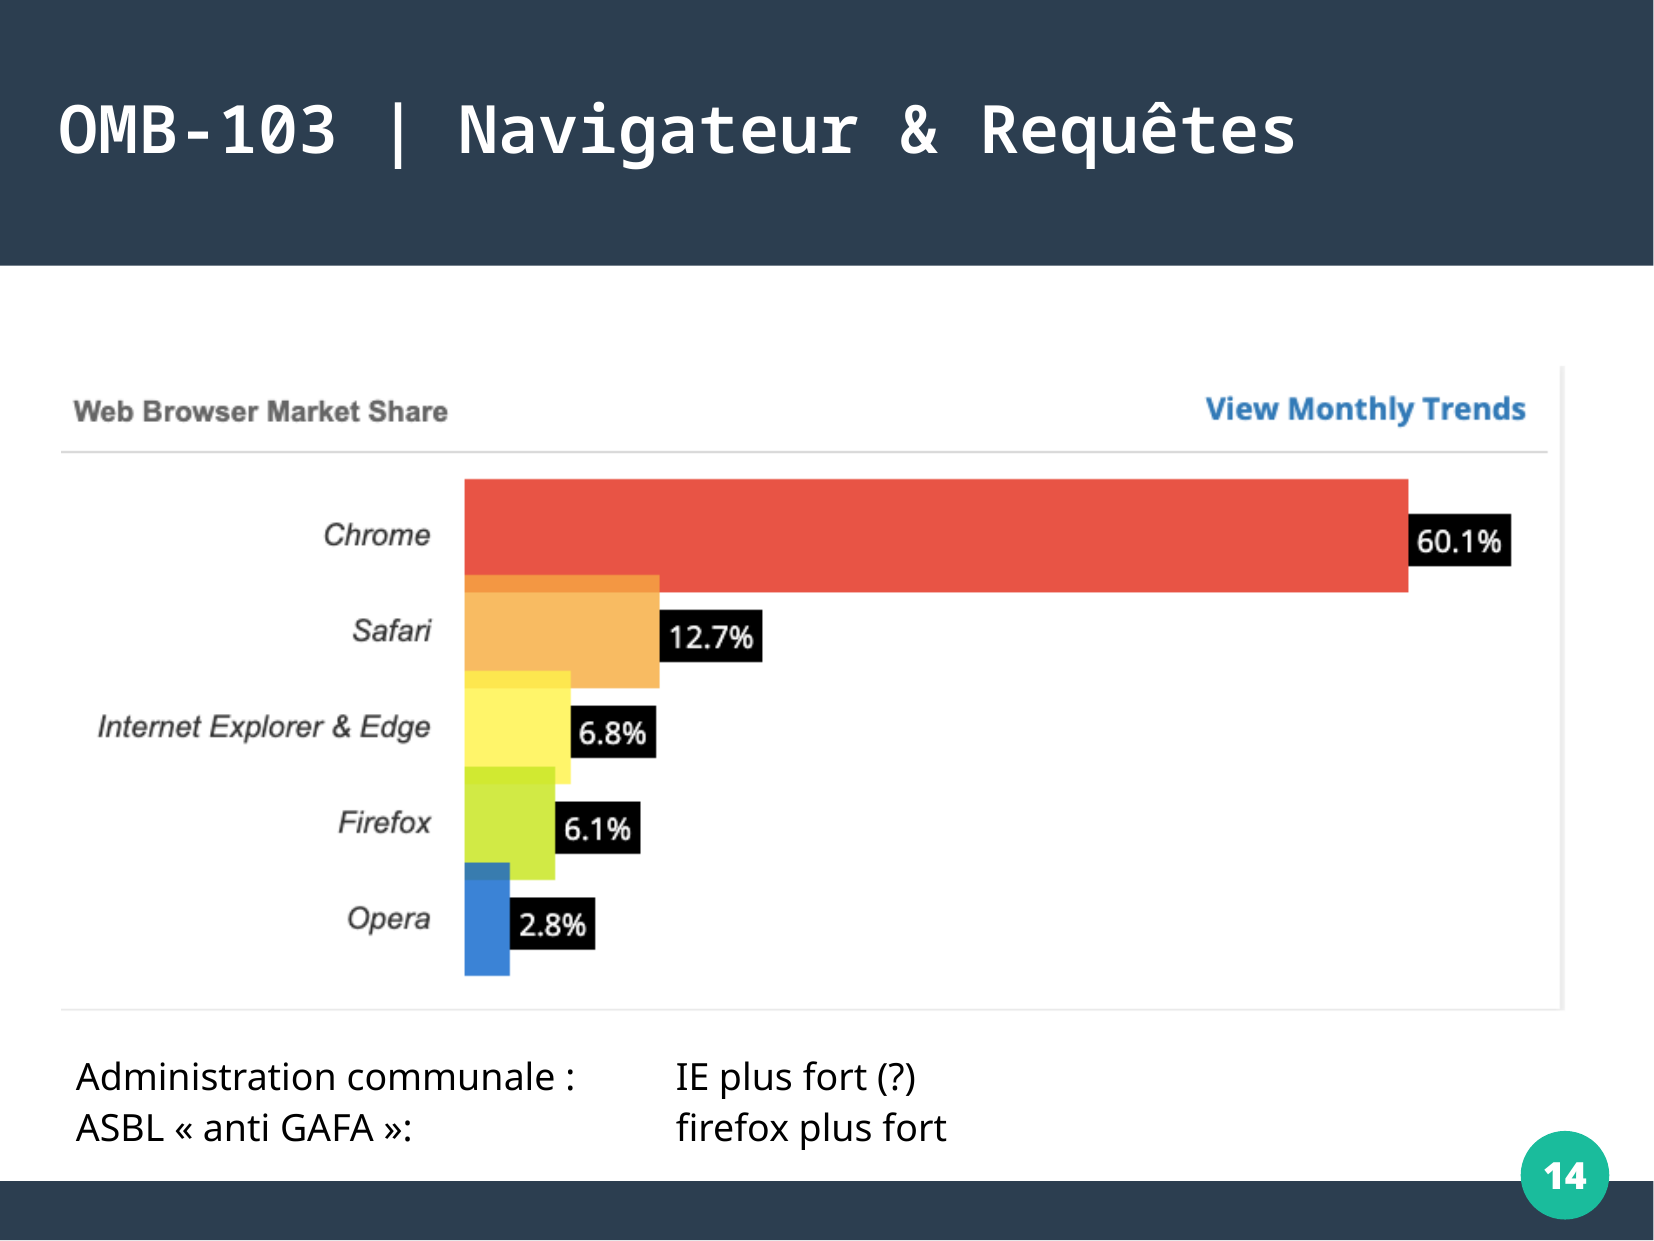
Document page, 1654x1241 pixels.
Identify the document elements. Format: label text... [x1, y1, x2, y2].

picture [61, 265, 1569, 1114]
text_box Administration communale : IE plus fort (?) ASBL « anti GAFA »: firefox plus fort [61, 1043, 1420, 1153]
title OMB-103 | Navigateur & Requêtes [59, 49, 1595, 207]
